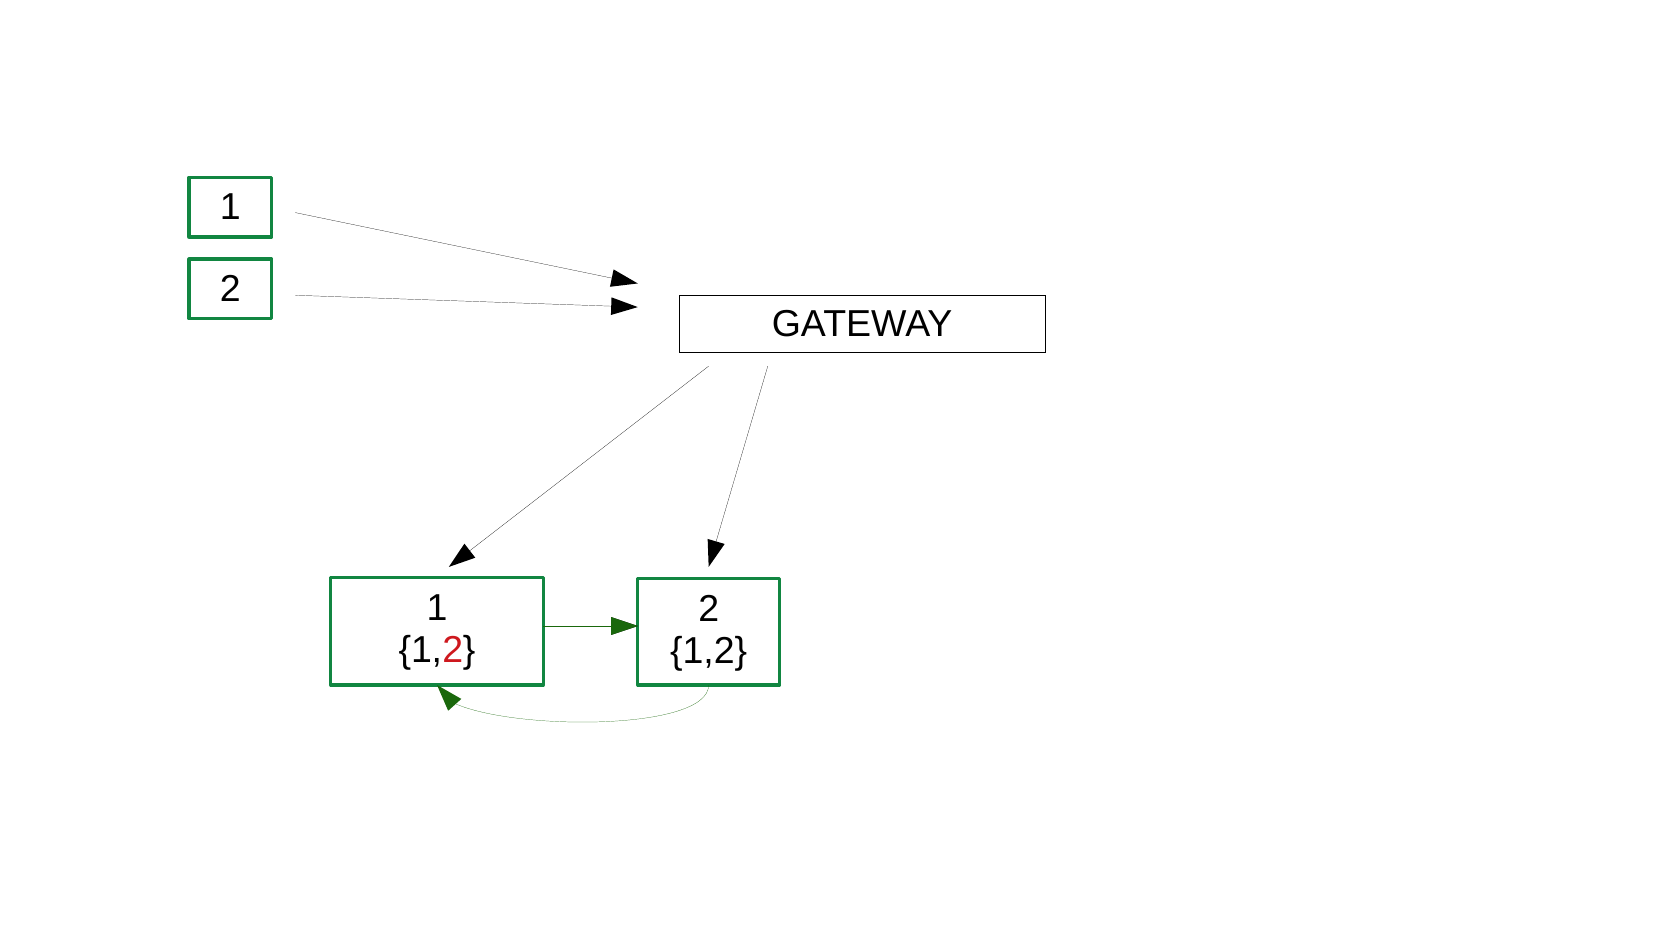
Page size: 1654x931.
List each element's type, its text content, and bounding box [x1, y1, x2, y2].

text_box 2 [188, 259, 272, 319]
text_box 2 {1,2} [637, 578, 780, 686]
text_box GATEWAY [679, 295, 1046, 353]
text_box 1 [188, 177, 272, 238]
text_box 1 {1,2} [330, 577, 544, 686]
